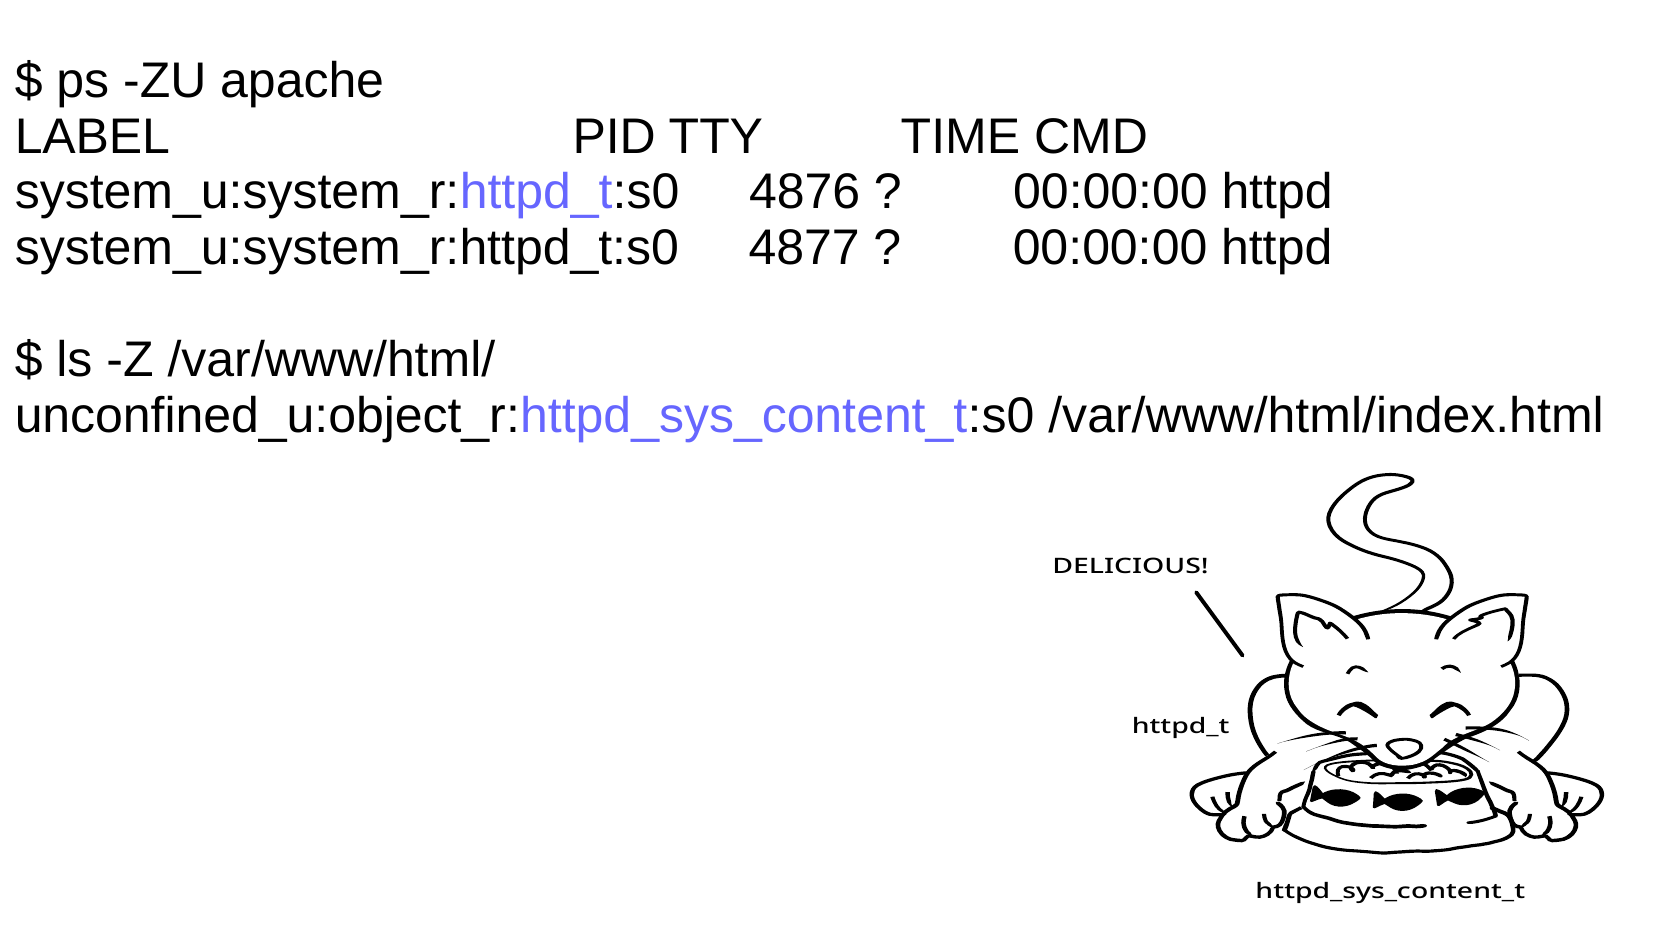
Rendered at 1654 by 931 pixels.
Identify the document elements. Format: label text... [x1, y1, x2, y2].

text_box $ ps -ZU apache LABEL PID TTY TIME CMD system_u:system_r:httpd_t:s0 4876 ? 00:00:00 httpd system_u:system_r:httpd_t:s0 4877 ? 00:00:00 httpd $ ls -Z /var/www/html/ unconfined_u:object_r:httpd_sys_content_t:s0 /var/www/html/index.html [0, 44, 1636, 506]
picture [1049, 472, 1605, 905]
